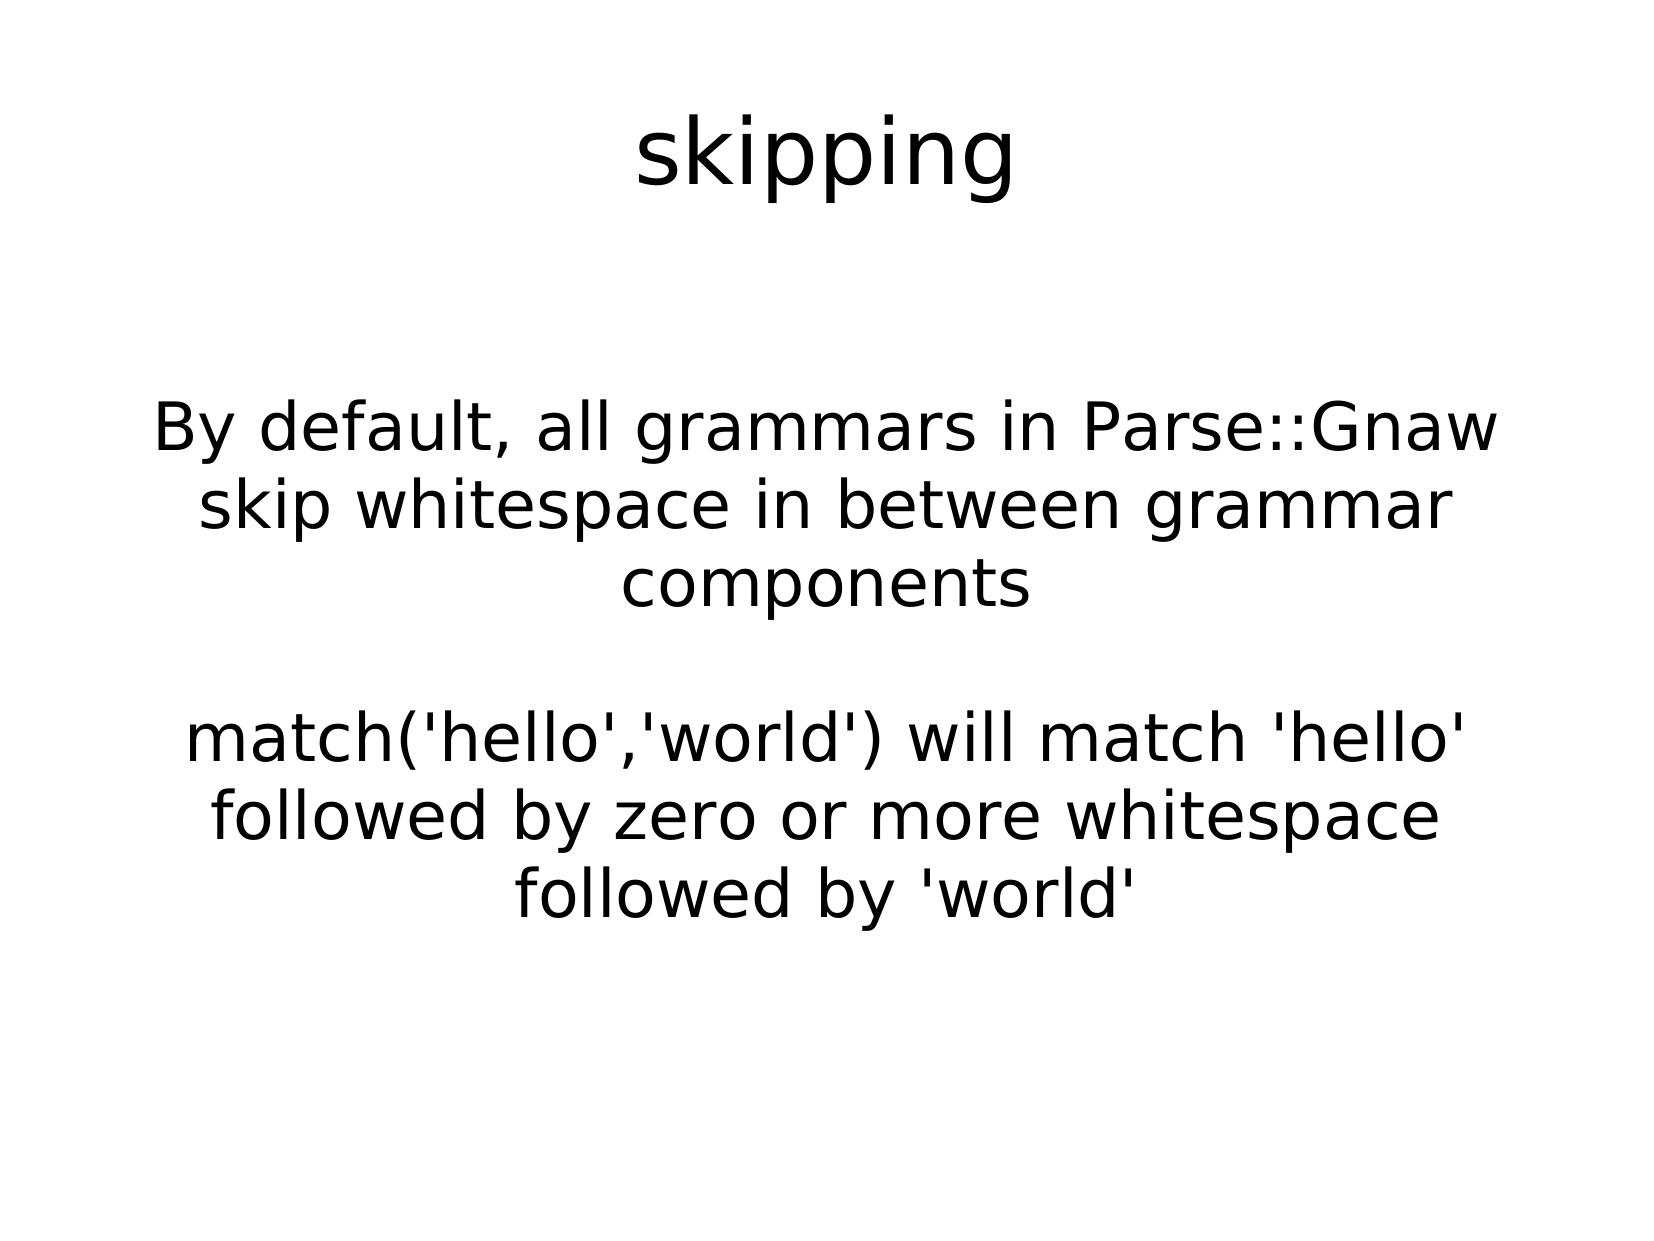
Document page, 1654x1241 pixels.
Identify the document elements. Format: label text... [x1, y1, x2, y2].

title skipping [82, 49, 1571, 257]
subtitle By default, all grammars in Parse::Gnaw skip whitespace in between grammar components match('hello','world') will match 'hello' followed by zero or more whitespace followed by 'world' [82, 290, 1571, 1109]
